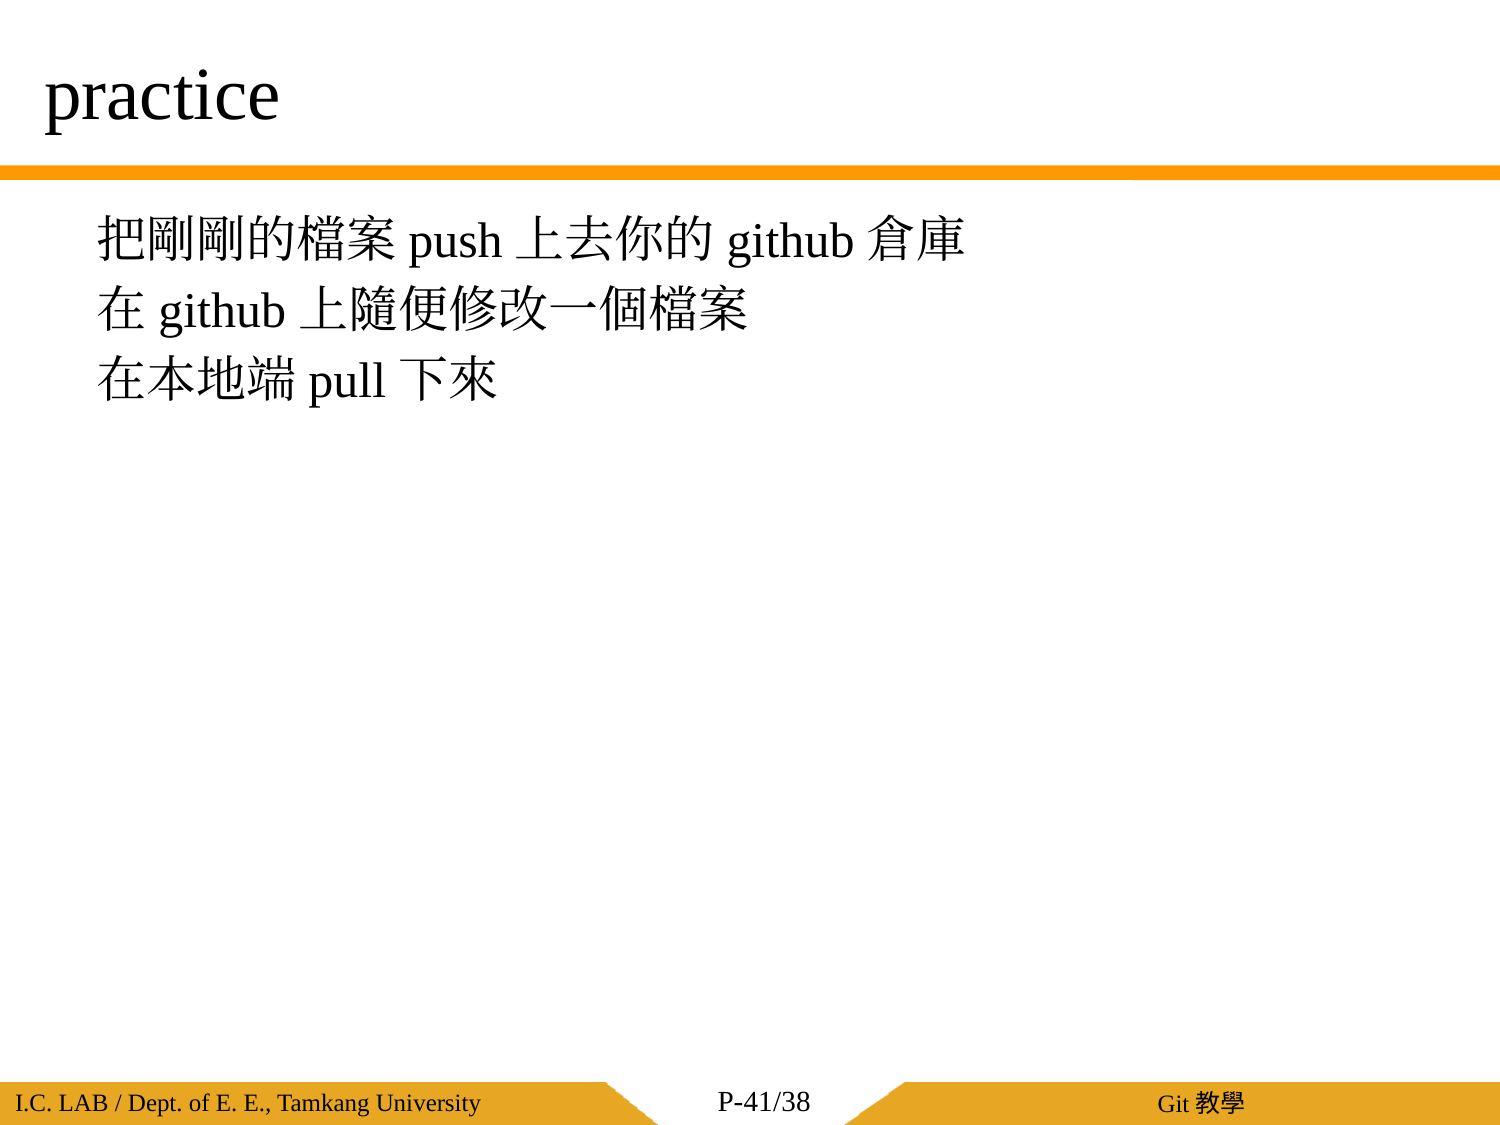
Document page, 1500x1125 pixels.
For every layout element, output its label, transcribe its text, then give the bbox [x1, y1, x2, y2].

picture [842, 1082, 1500, 1125]
picture [0, 1082, 658, 1125]
list 把剛剛的檔案push上去你的github倉庫 在github上隨便修改一個檔案 在本地端pull下來 [24, 200, 1463, 1074]
title practice [29, 19, 1459, 161]
